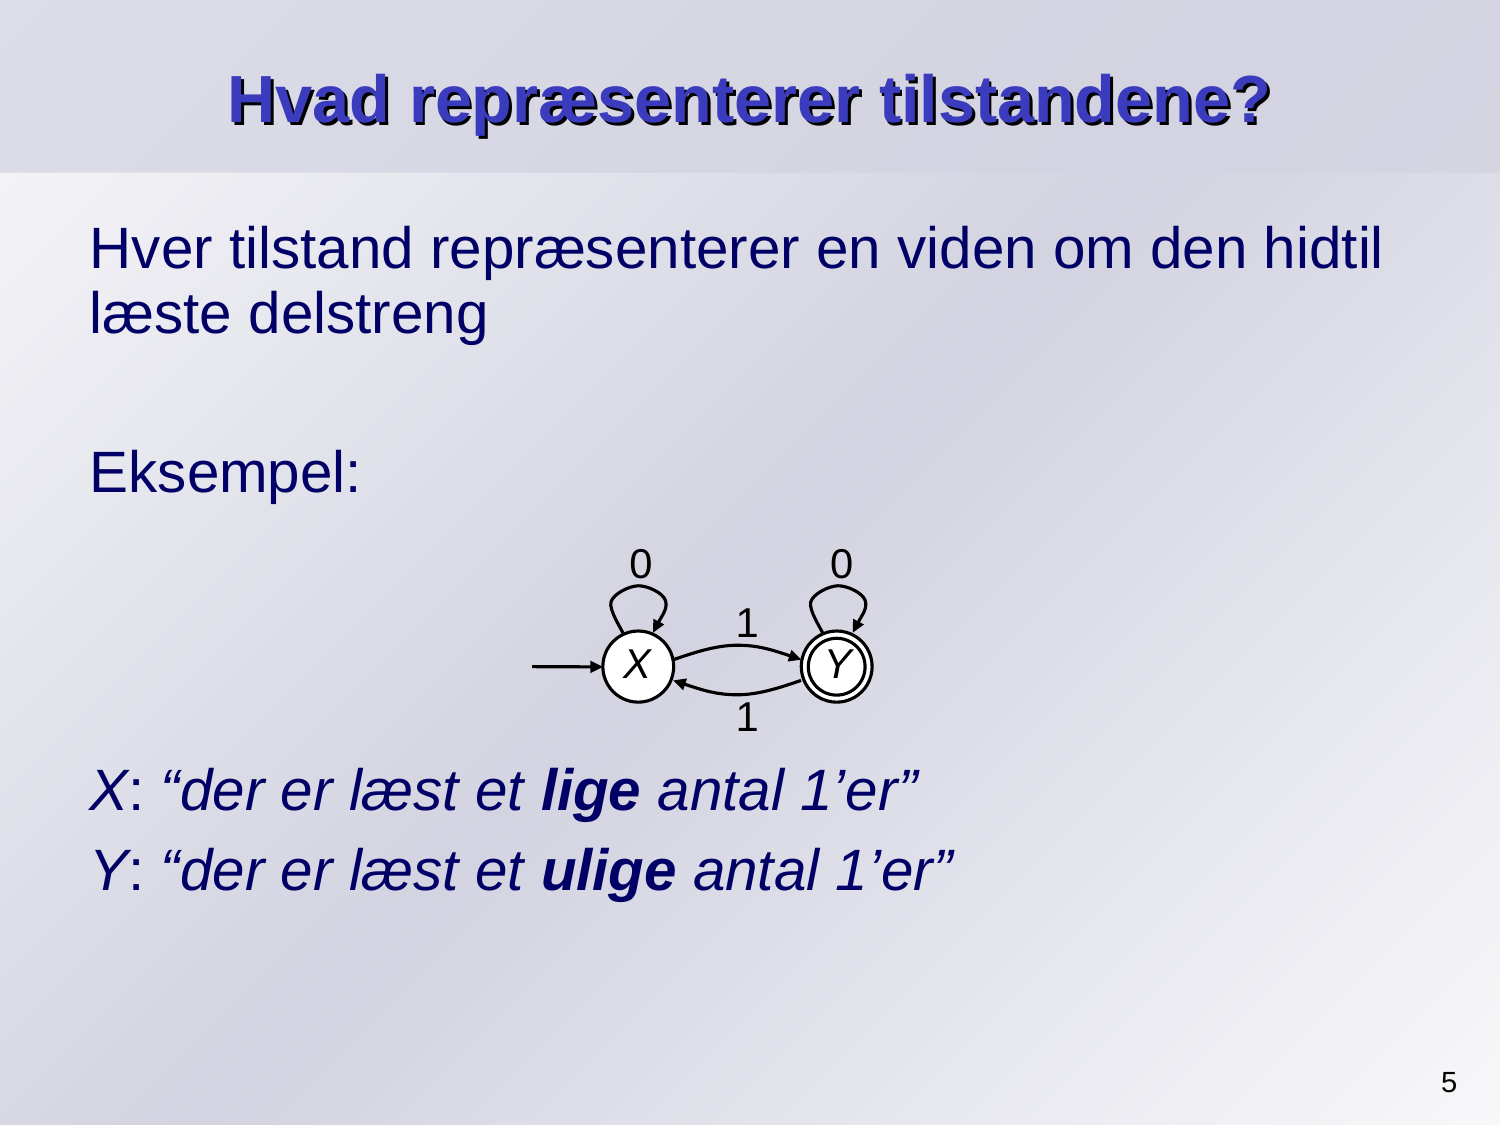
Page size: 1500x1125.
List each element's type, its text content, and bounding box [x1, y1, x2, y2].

text_box [801, 644, 809, 689]
text_box [666, 644, 674, 689]
text_box X [608, 633, 666, 696]
text_box Y [809, 633, 867, 696]
text_box 1 [720, 686, 774, 749]
list Hver tilstand repræsenterer en viden om den hidtil læste delstreng Eksempel: X: “der er læst et lige antal 1’er” Y: “der er læst et ulige antal 1’er” [74, 208, 1459, 1048]
text_box [602, 648, 608, 686]
text_box [816, 696, 857, 703]
text_box 0 [815, 532, 869, 595]
title Hvad repræsenterer tilstandene? [75, 24, 1426, 173]
text_box [618, 696, 659, 703]
text_box [867, 648, 873, 685]
text_box 1 [720, 591, 774, 654]
text_box 0 [614, 532, 668, 595]
